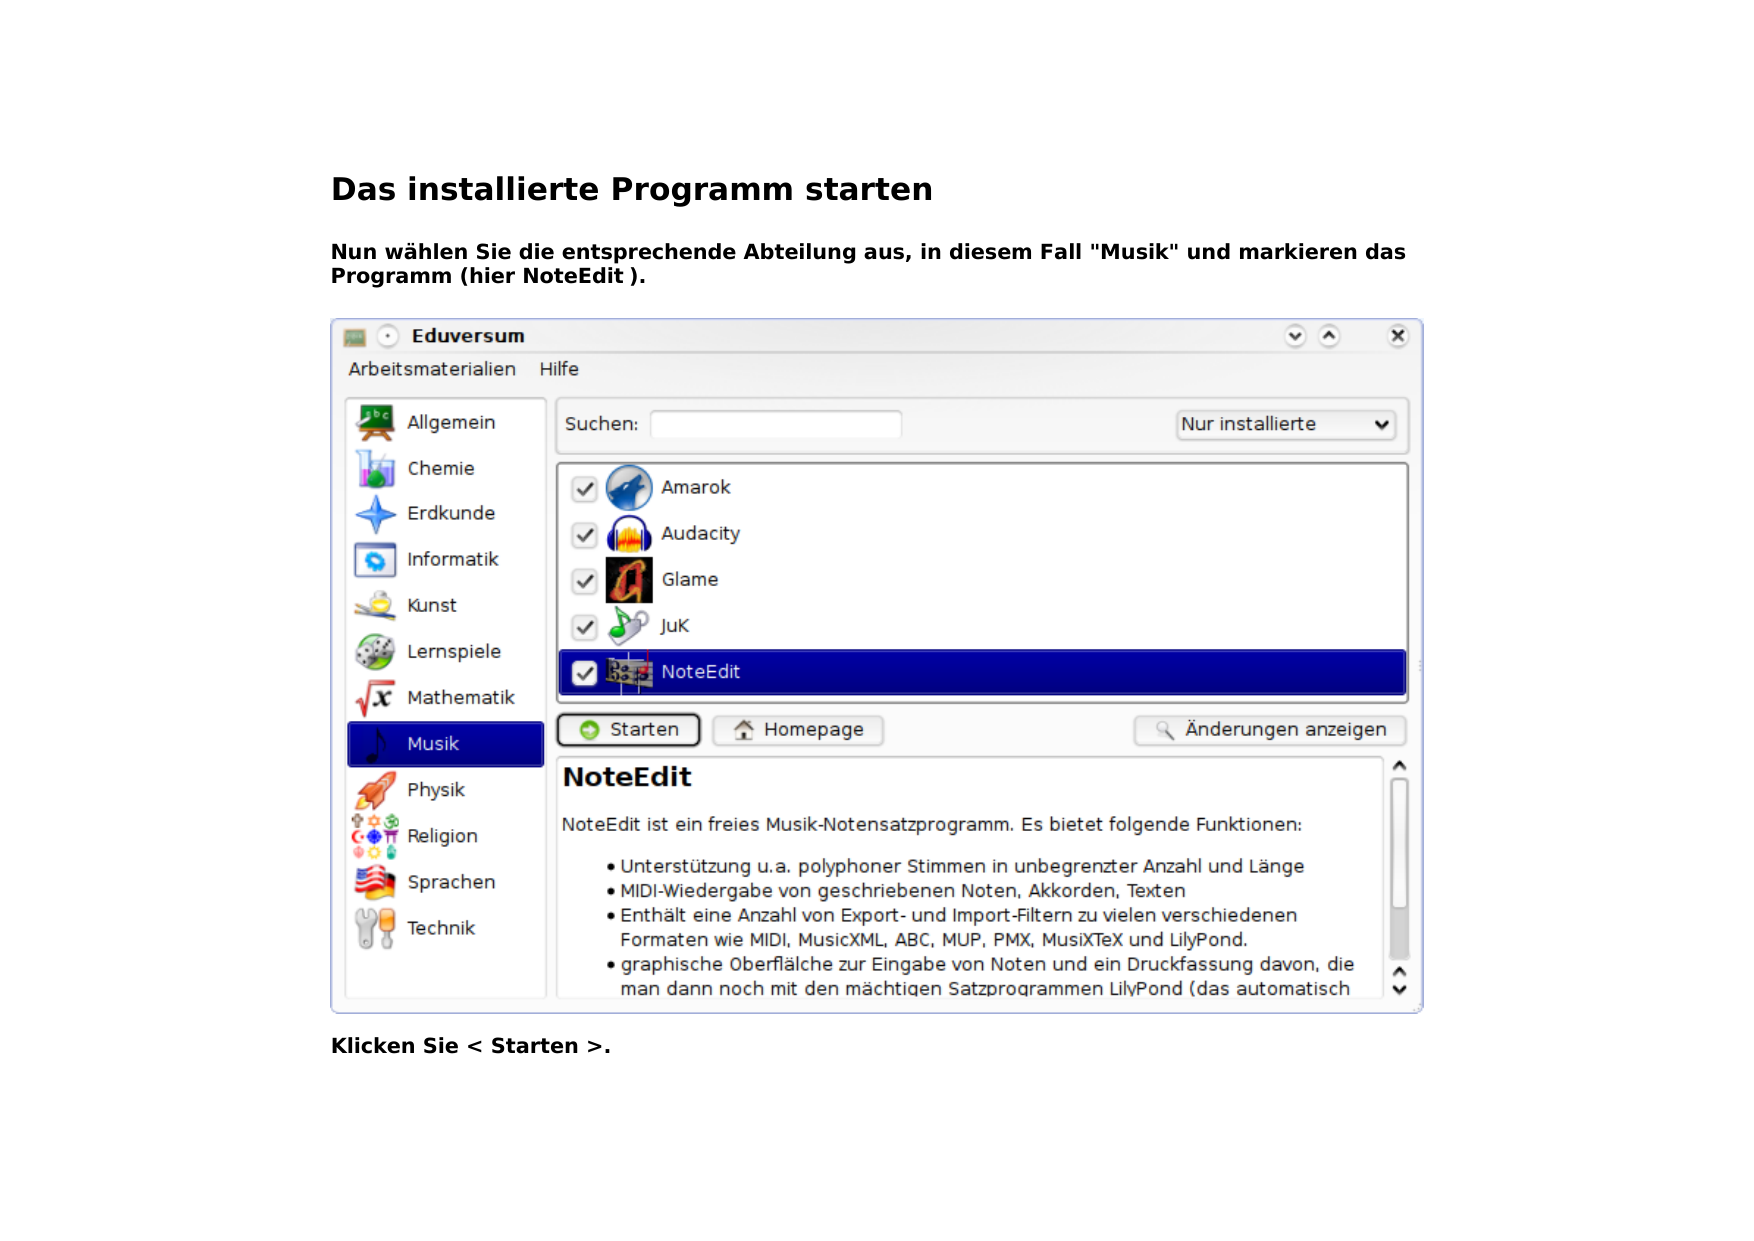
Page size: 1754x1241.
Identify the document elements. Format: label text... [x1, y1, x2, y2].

picture [330, 318, 1424, 1014]
text_box Klicken Sie < Starten >. [330, 1034, 1424, 1059]
text_box Das installierte Programm starten [330, 156, 1424, 212]
text_box Nun wählen Sie die entsprechende Abteilung aus, in diesem Fall "Musik" und markieren das Programm (hier NoteEdit ). [330, 240, 1424, 290]
